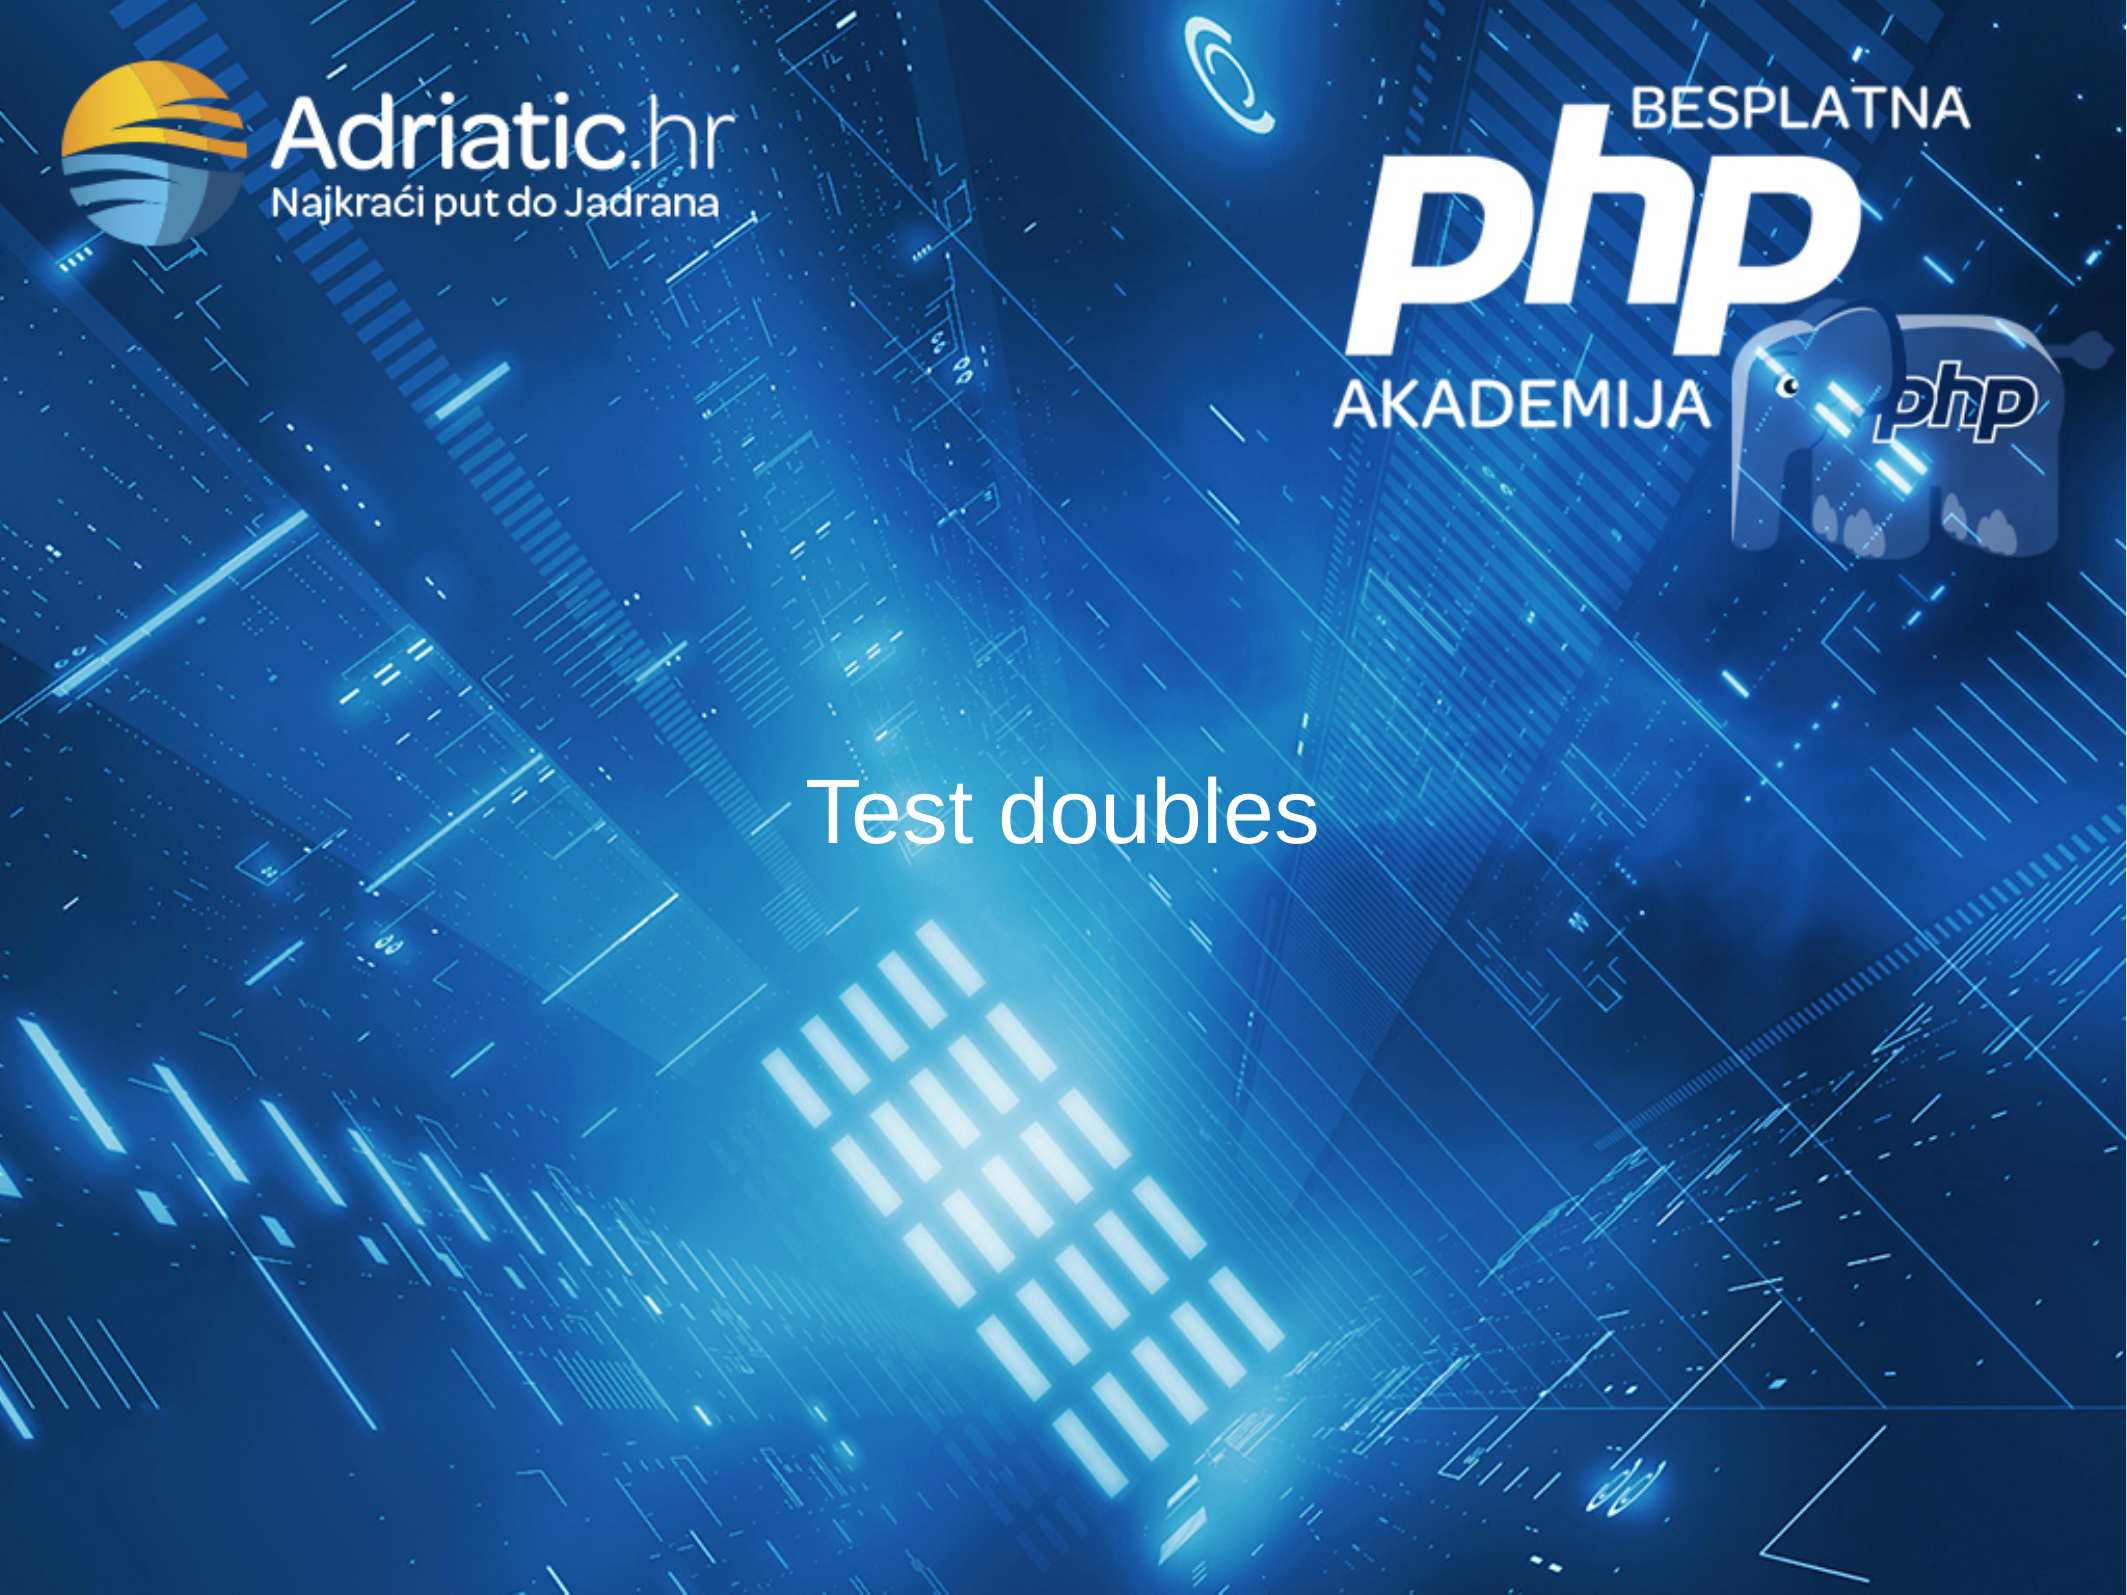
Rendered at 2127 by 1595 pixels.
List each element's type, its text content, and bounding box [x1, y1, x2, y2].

title Test doubles [106, 678, 2020, 945]
picture [0, 0, 2127, 1595]
